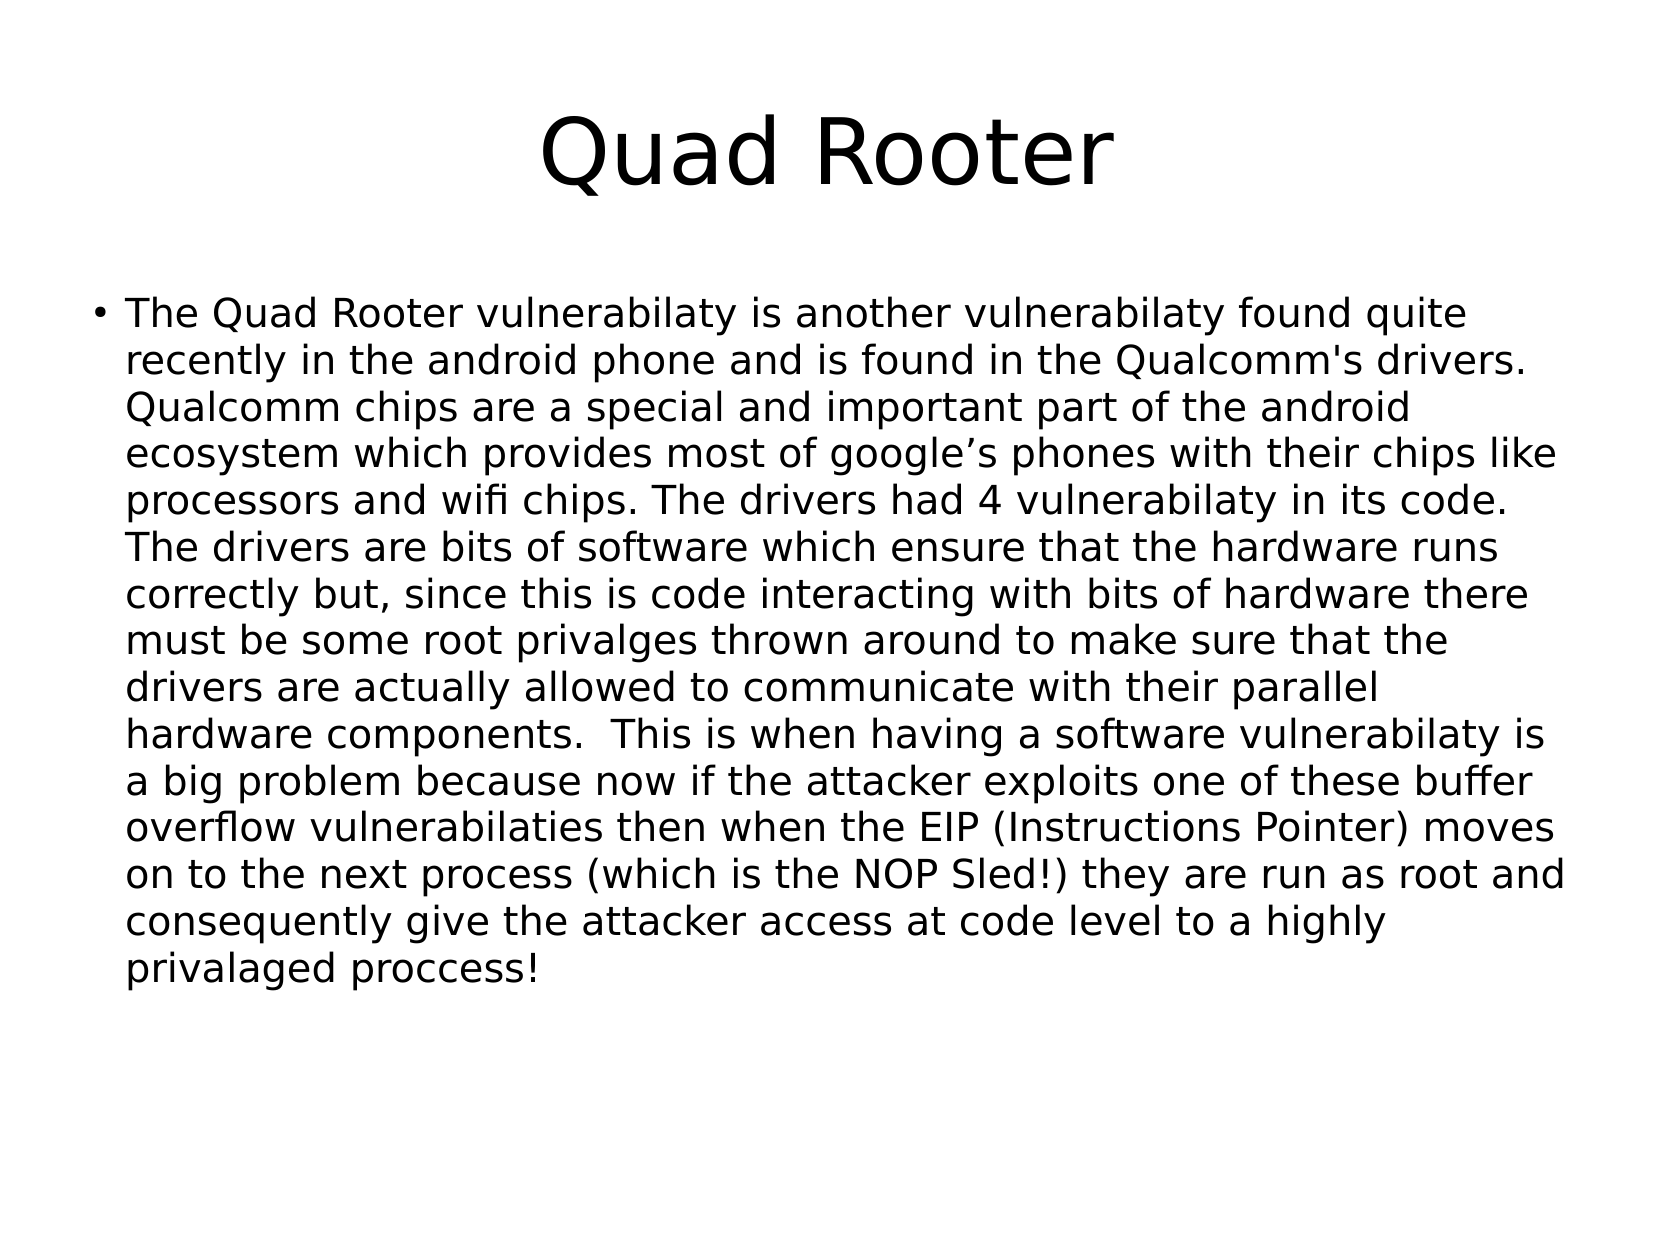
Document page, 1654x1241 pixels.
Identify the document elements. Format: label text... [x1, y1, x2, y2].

list The Quad Rooter vulnerabilaty is another vulnerabilaty found quite recently in the android phone and is found in the Qualcomm's drivers. Qualcomm chips are a special and important part of the android ecosystem which provides most of google’s phones with their chips like processors and wifi chips. The drivers had 4 vulnerabilaty in its code. The drivers are bits of software which ensure that the hardware runs correctly but, since this is code interacting with bits of hardware there must be some root privalges thrown around to make sure that the drivers are actually allowed to communicate with their parallel hardware components. This is when having a software vulnerabilaty is a big problem because now if the attacker exploits one of these buffer overflow vulnerabilaties then when the EIP (Instructions Pointer) moves on to the next process (which is the NOP Sled!) they are run as root and consequently give the attacker access at code level to a highly privalaged proccess! [82, 290, 1571, 1010]
title Quad Rooter [82, 49, 1571, 257]
